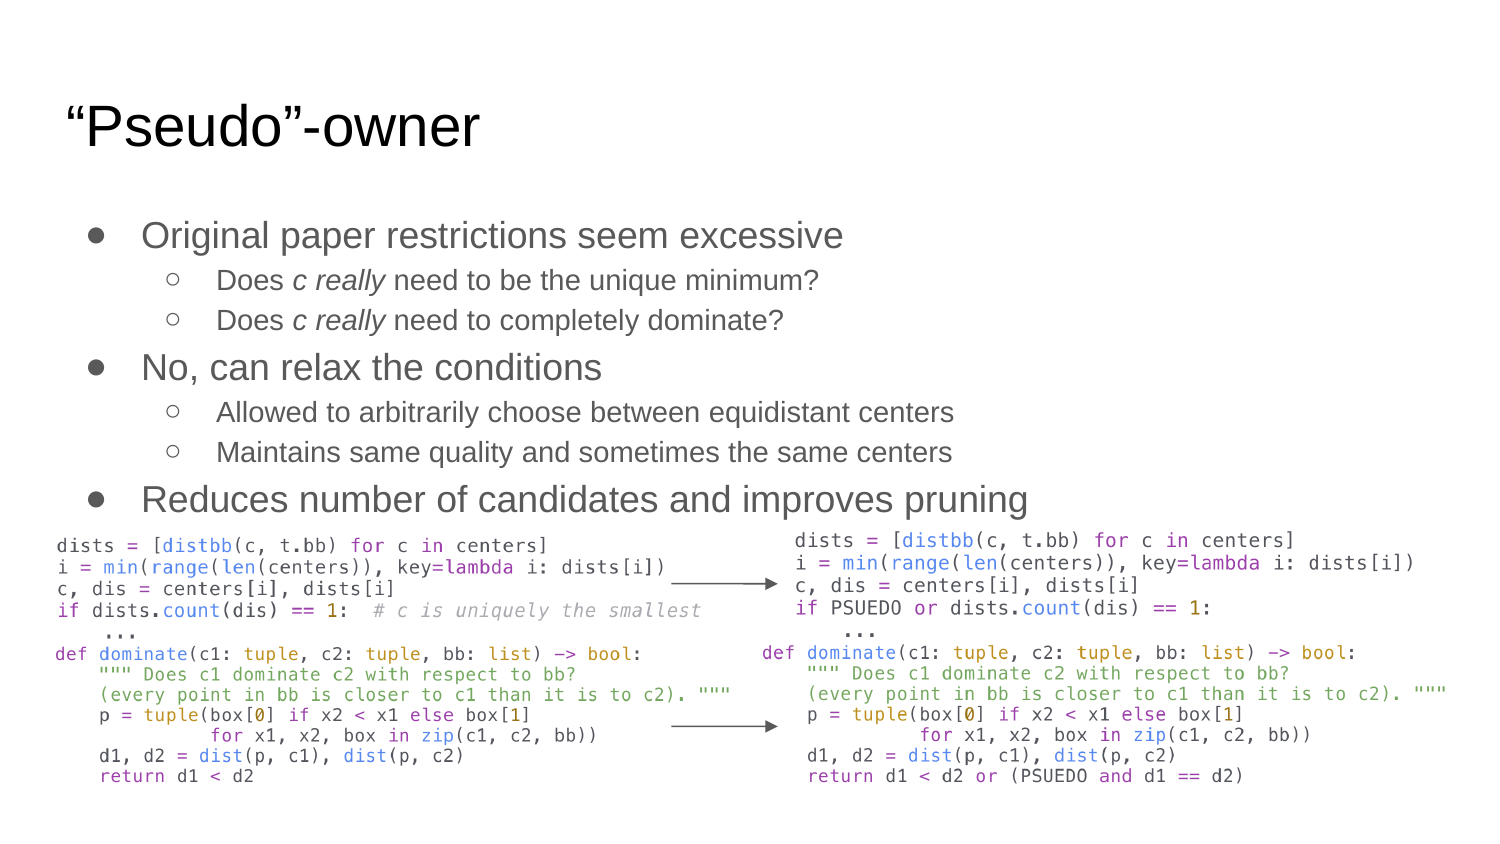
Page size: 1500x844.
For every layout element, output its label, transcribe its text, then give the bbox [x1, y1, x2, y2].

title “Pseudo”-owner [51, 72, 1449, 167]
picture [759, 526, 1449, 788]
picture [51, 534, 732, 790]
list Original paper restrictions seem excessive Does c really need to be the unique minimum? Does c really need to completely dominate? No, can relax the conditions Allowed to arbitrarily choose between equidistant centers Maintains same quality and sometimes the same centers Reduces number of candidates and improves pruning [51, 189, 1449, 725]
